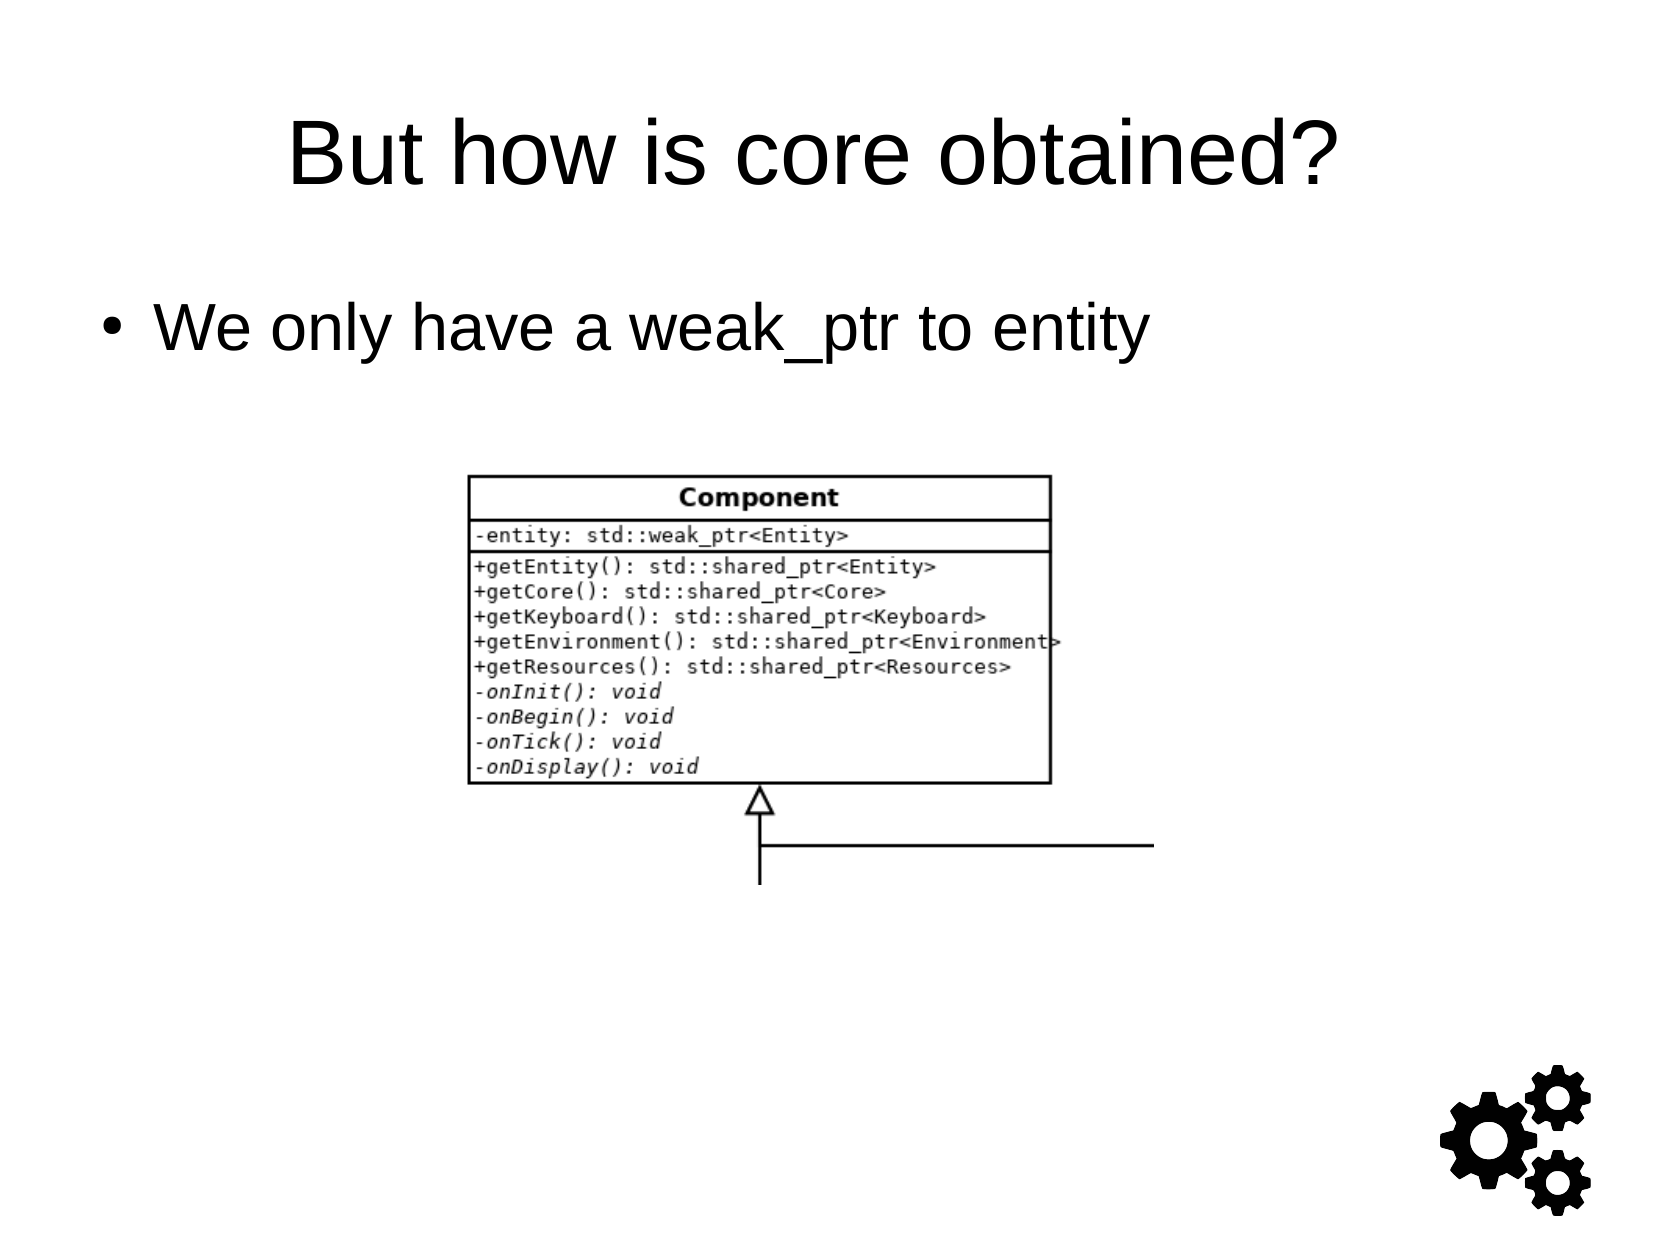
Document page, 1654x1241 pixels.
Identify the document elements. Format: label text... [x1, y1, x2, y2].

list We only have a weak_ptr to entity [82, 290, 1571, 1010]
picture [1440, 1065, 1591, 1216]
picture [435, 458, 1154, 886]
title But how is core obtained? [82, 49, 1571, 257]
